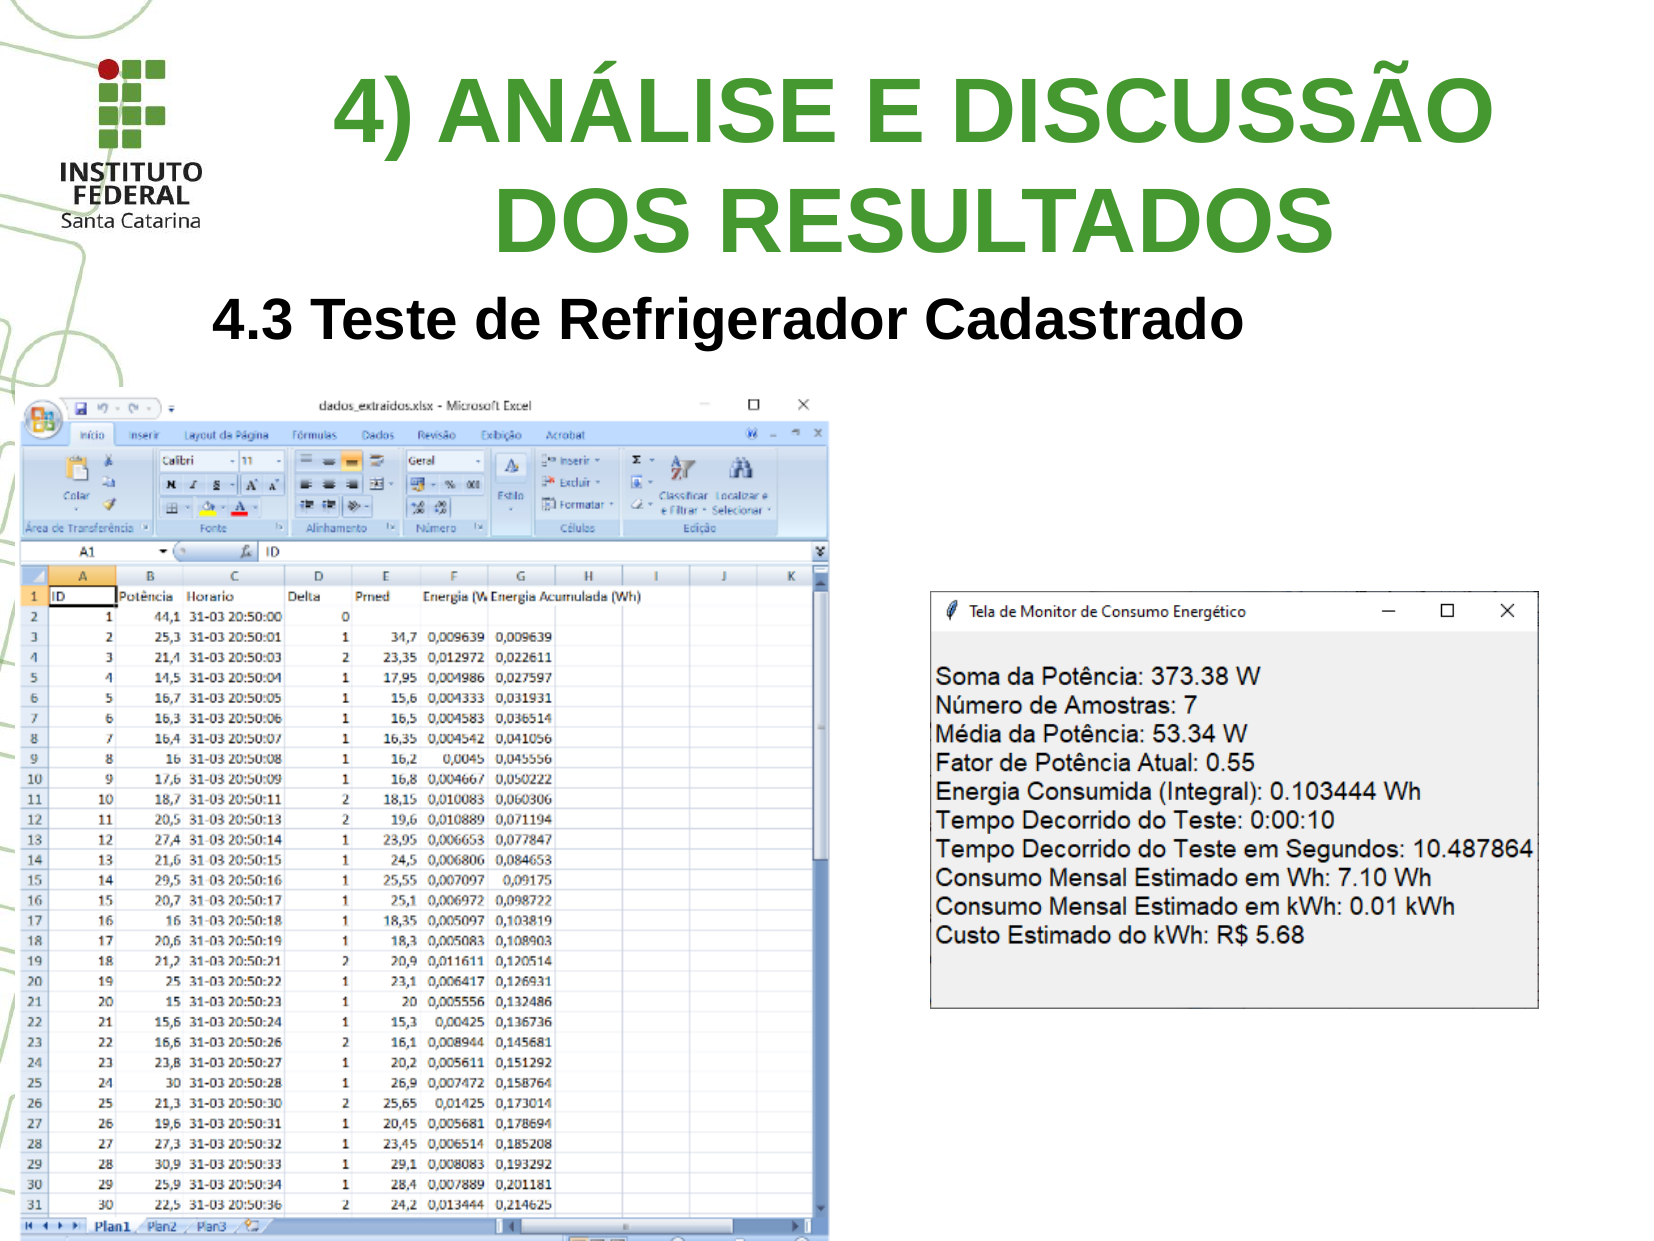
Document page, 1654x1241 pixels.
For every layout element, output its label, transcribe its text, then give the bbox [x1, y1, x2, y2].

title 4) ANÁLISE E DISCUSSÃO DOS RESULTADOS [259, 50, 1571, 271]
list 4.3 Teste de Refrigerador Cadastrado [212, 186, 1460, 1183]
picture [0, 0, 1654, 1241]
